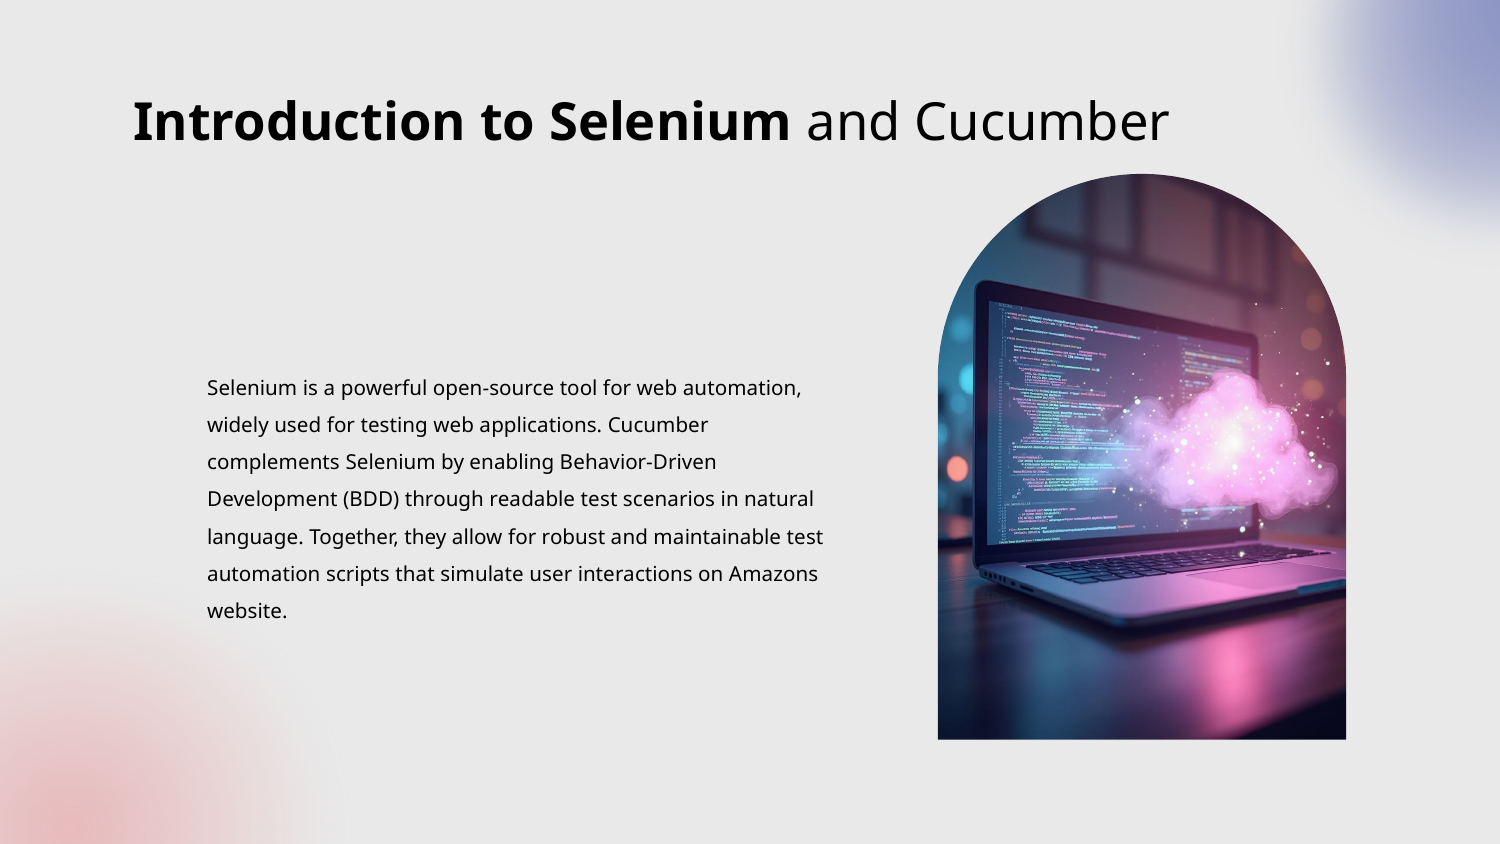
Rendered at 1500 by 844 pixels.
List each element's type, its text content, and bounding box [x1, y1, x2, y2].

title Introduction to Selenium and Cucumber [118, 73, 1383, 168]
text_box [937, 173, 1347, 740]
subtitle Selenium is a powerful open-source tool for web automation, widely used for testing web applications. Cucumber complements Selenium by enabling Behavior-Driven Development (BDD) through readable test scenarios in natural language. Together, they allow for robust and maintainable test automation scripts that simulate user interactions on Amazons website. [192, 346, 849, 641]
